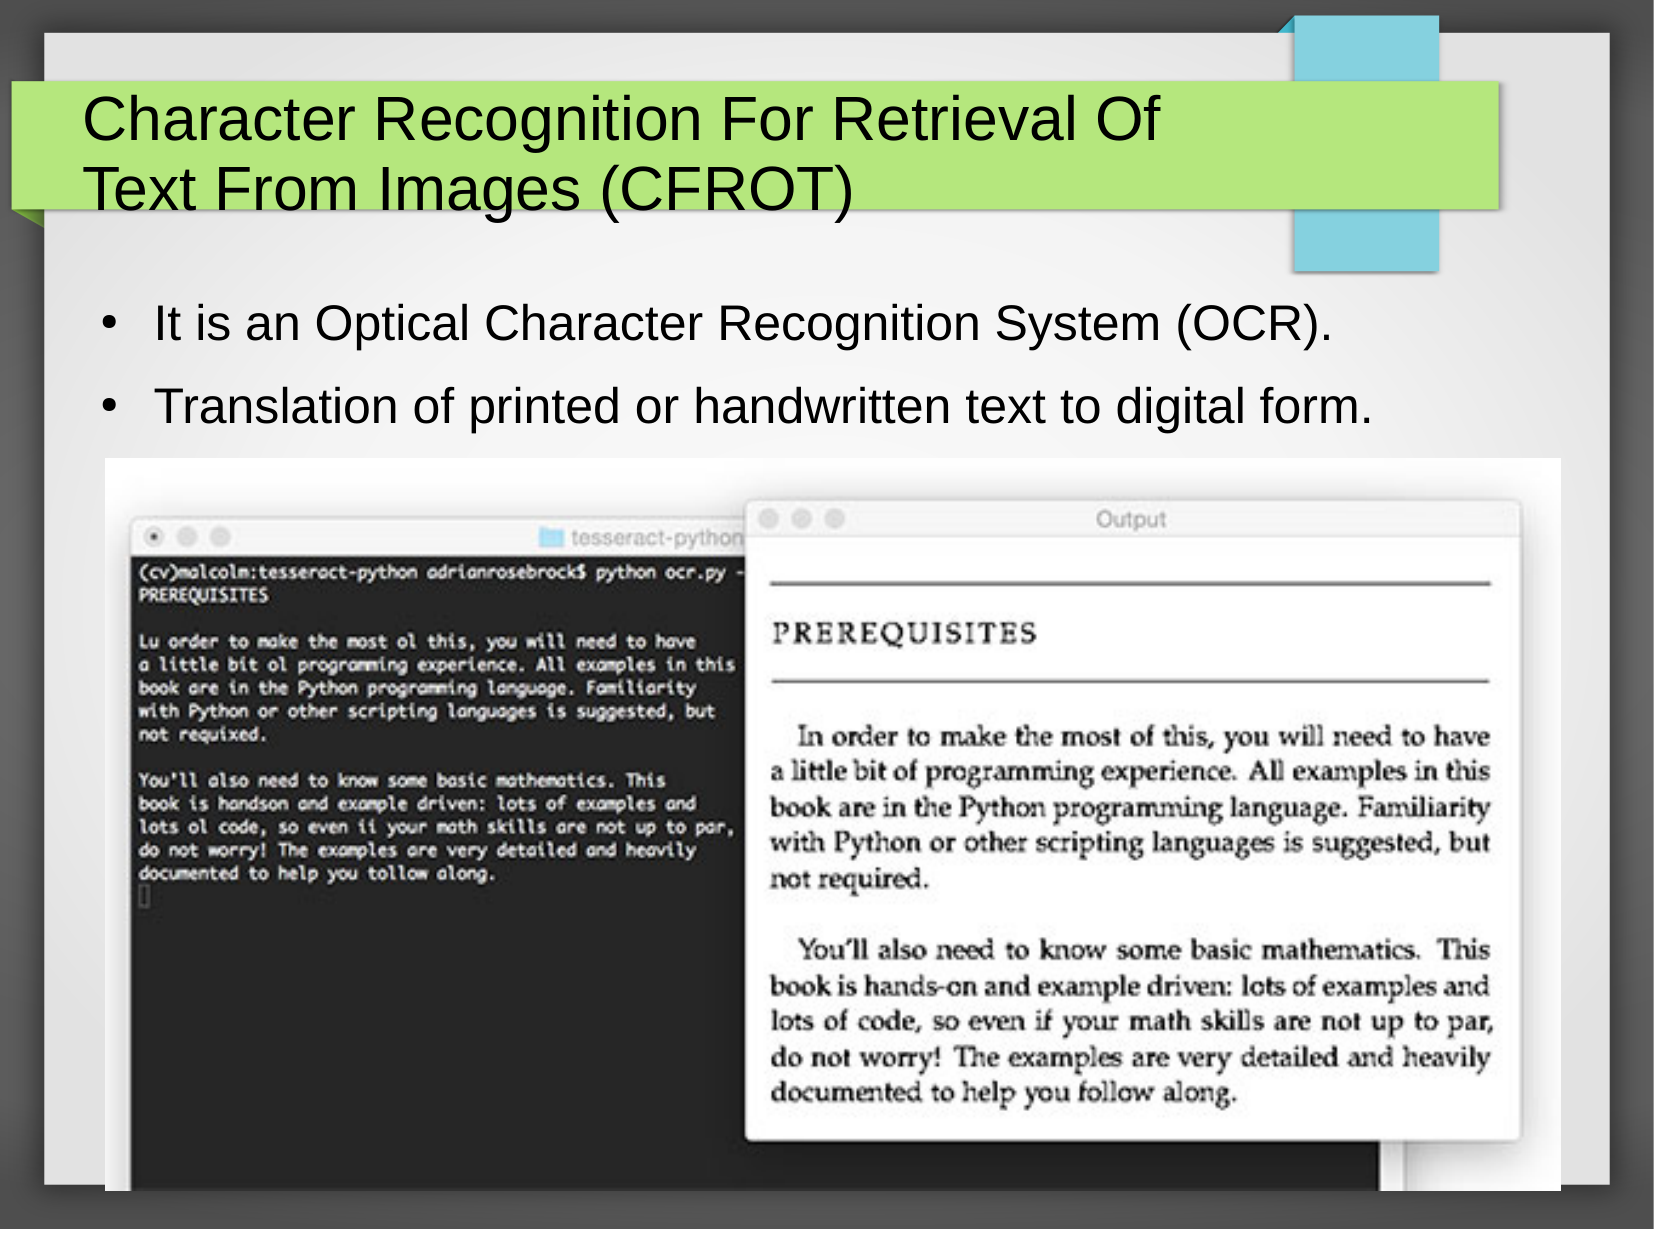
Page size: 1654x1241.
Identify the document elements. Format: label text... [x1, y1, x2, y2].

list It is an Optical Character Recognition System (OCR). Translation of printed or handwritten text to digital form. [82, 295, 1571, 1015]
picture [0, 0, 1654, 1229]
title Character Recognition For Retrieval Of Text From Images (CFROT) [82, 83, 1264, 224]
